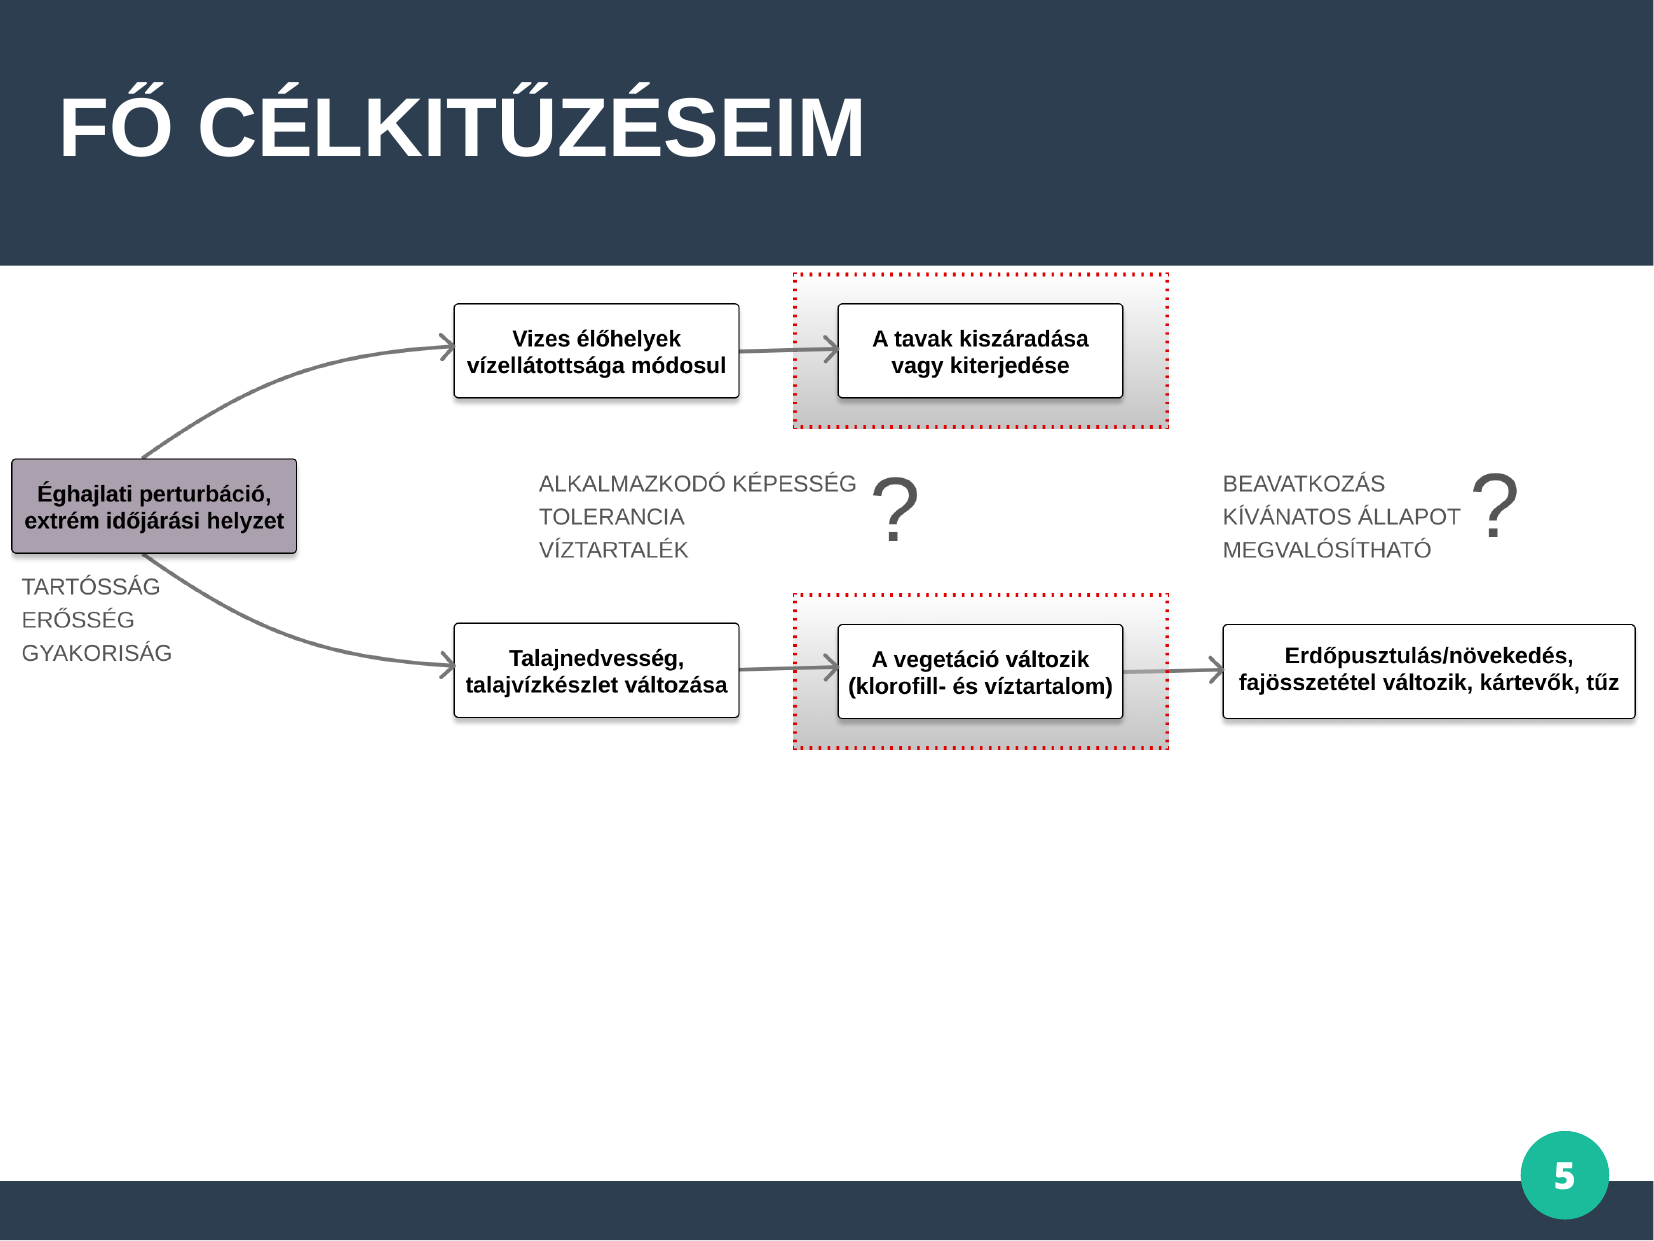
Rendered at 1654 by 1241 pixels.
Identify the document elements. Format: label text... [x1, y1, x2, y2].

title FŐ CÉLKITŰZÉSEIM [59, 49, 1595, 207]
picture [11, 271, 1638, 780]
